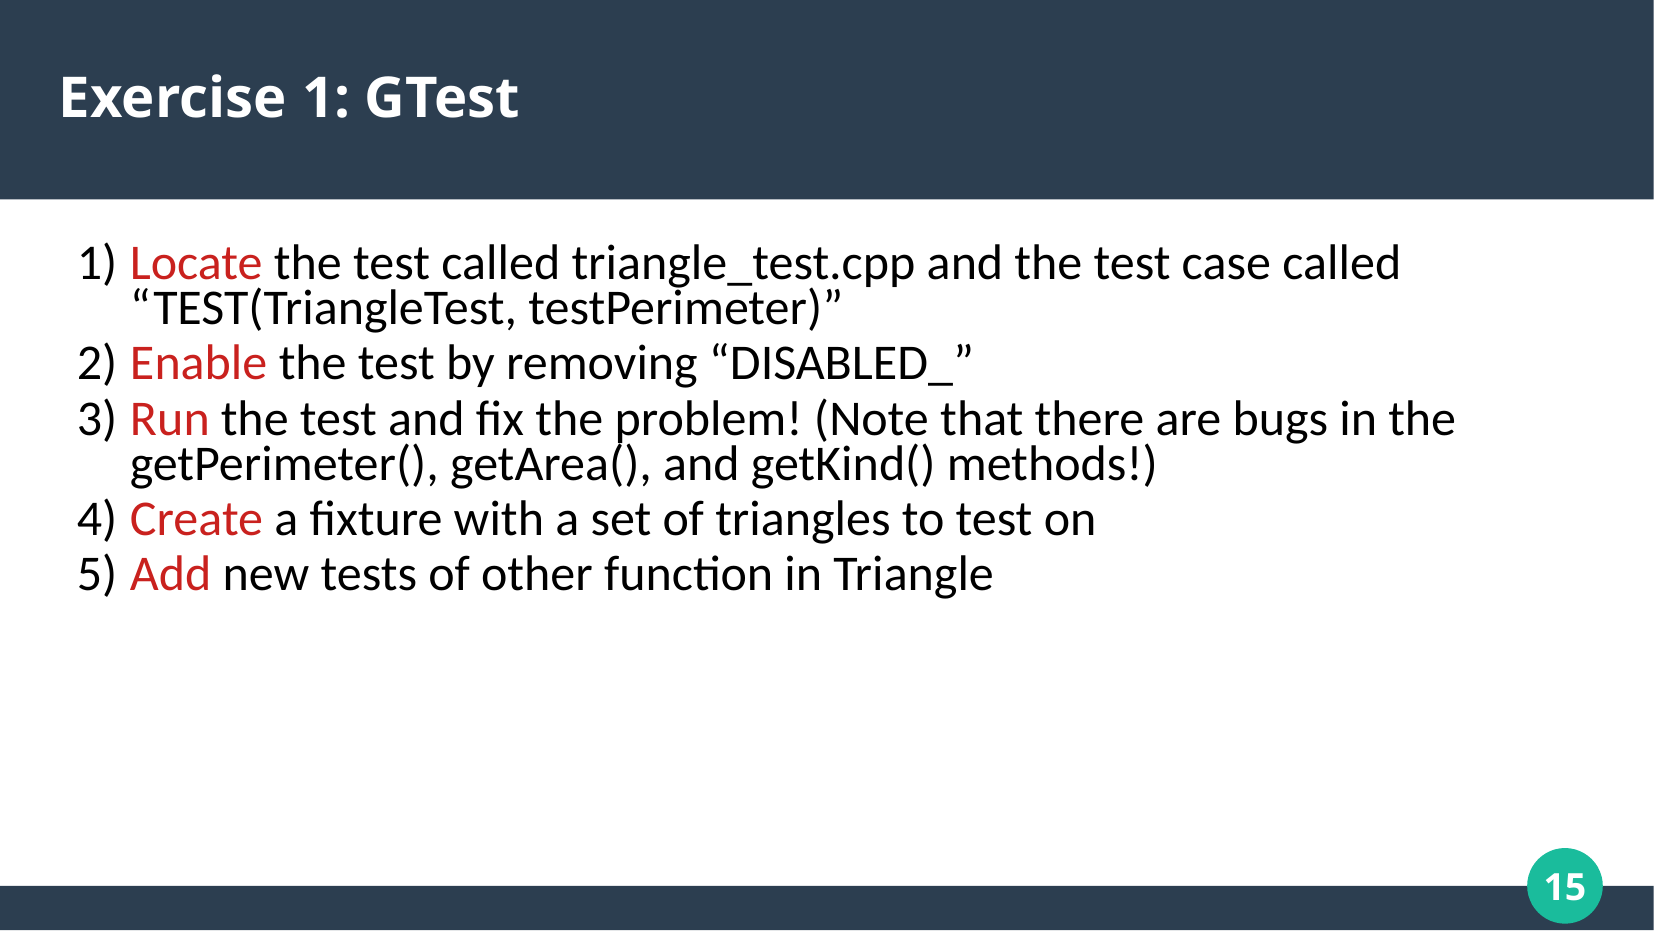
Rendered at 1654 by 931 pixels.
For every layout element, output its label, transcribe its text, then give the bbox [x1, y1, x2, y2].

title Exercise 1: GTest [59, 37, 1595, 156]
list Locate the test called triangle_test.cpp and the test case called “TEST(TriangleTest, testPerimeter)” Enable the test by removing “DISABLED_” Run the test and fix the problem! (Note that there are bugs in the getPerimeter(), getArea(), and getKind() methods!) Create a fixture with a set of triangles to test on Add new tests of other function in Triangle [59, 243, 1595, 864]
